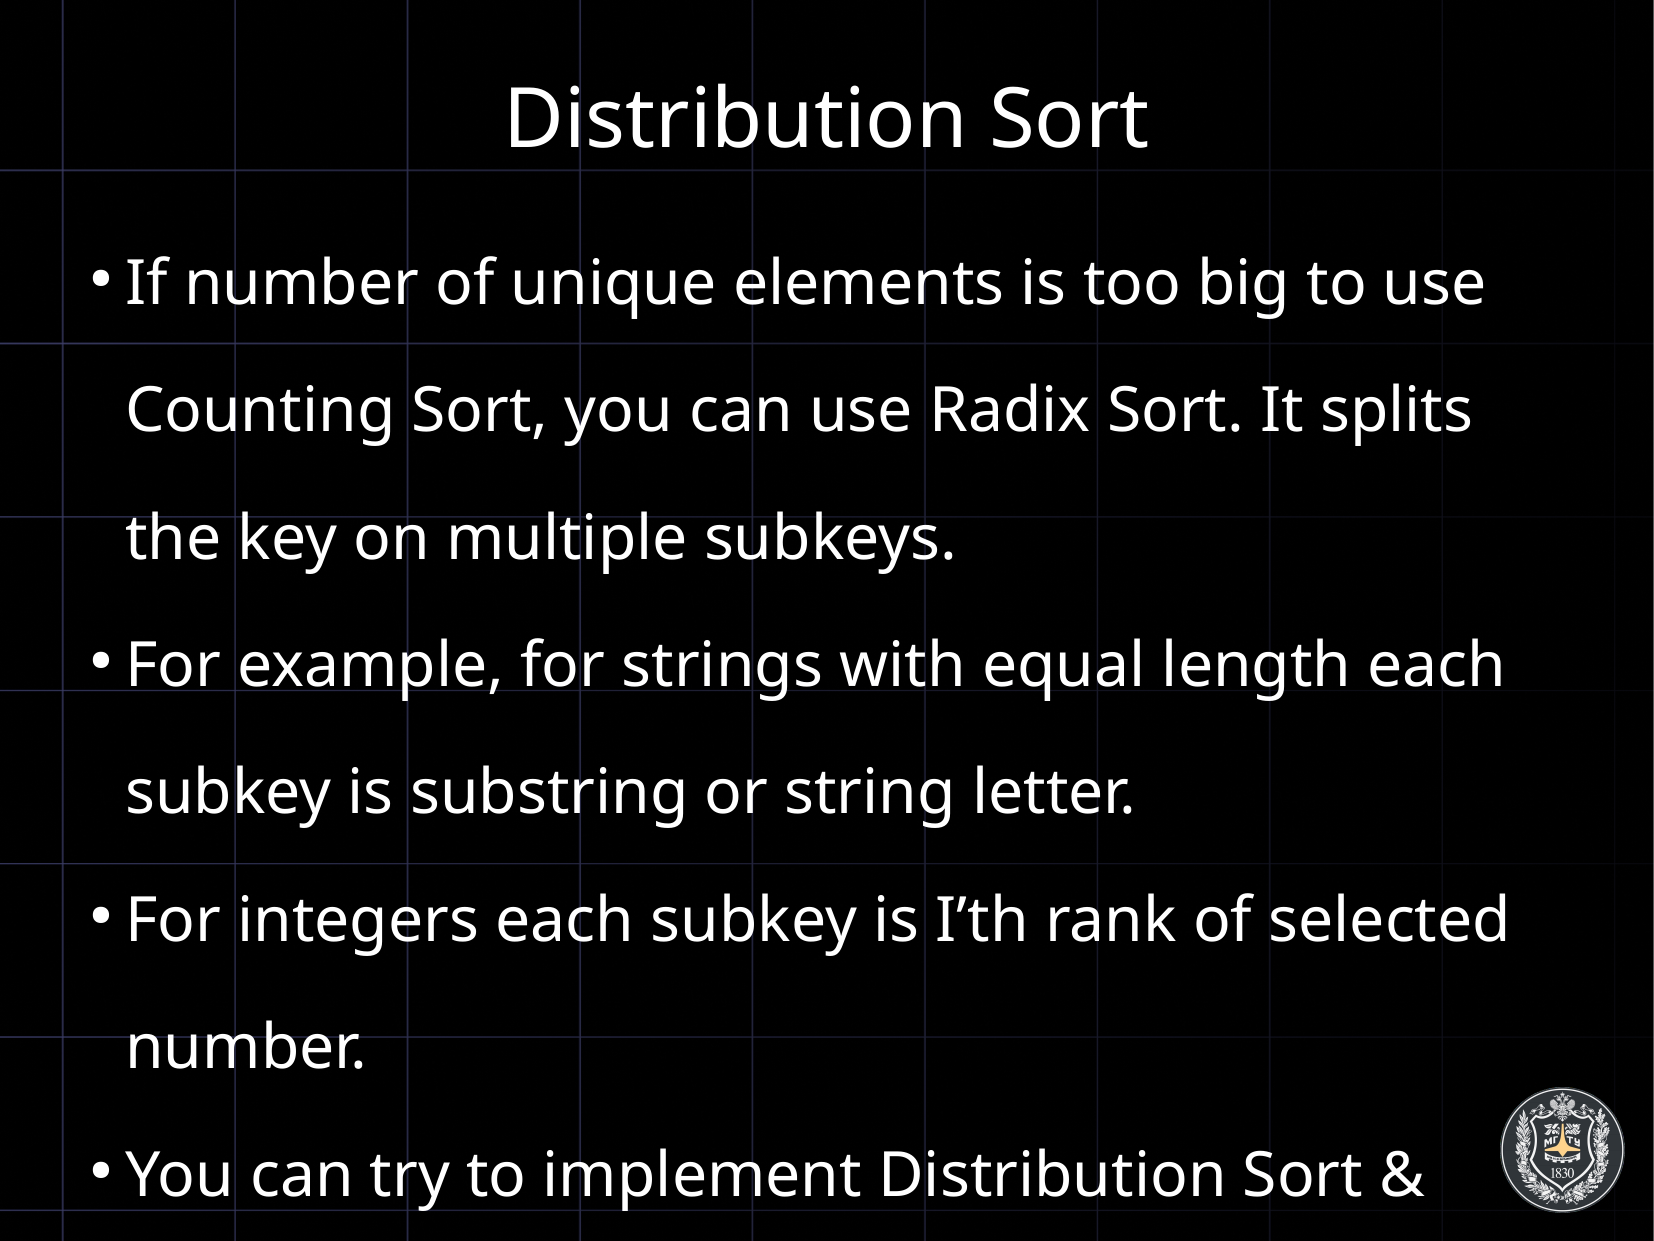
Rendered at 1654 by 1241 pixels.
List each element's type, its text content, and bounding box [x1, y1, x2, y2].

picture [0, 0, 1654, 1241]
title Distribution Sort [82, 37, 1571, 187]
text_box If number of unique elements is too big to use Counting Sort, you can use Radix Sort. It splits the key on multiple subkeys. For example, for strings with equal length each subkey is substring or string letter. For integers each subkey is I’th rank of selected number. You can try to implement Distribution Sort & Counting Sort by yourself. [75, 187, 1576, 1140]
